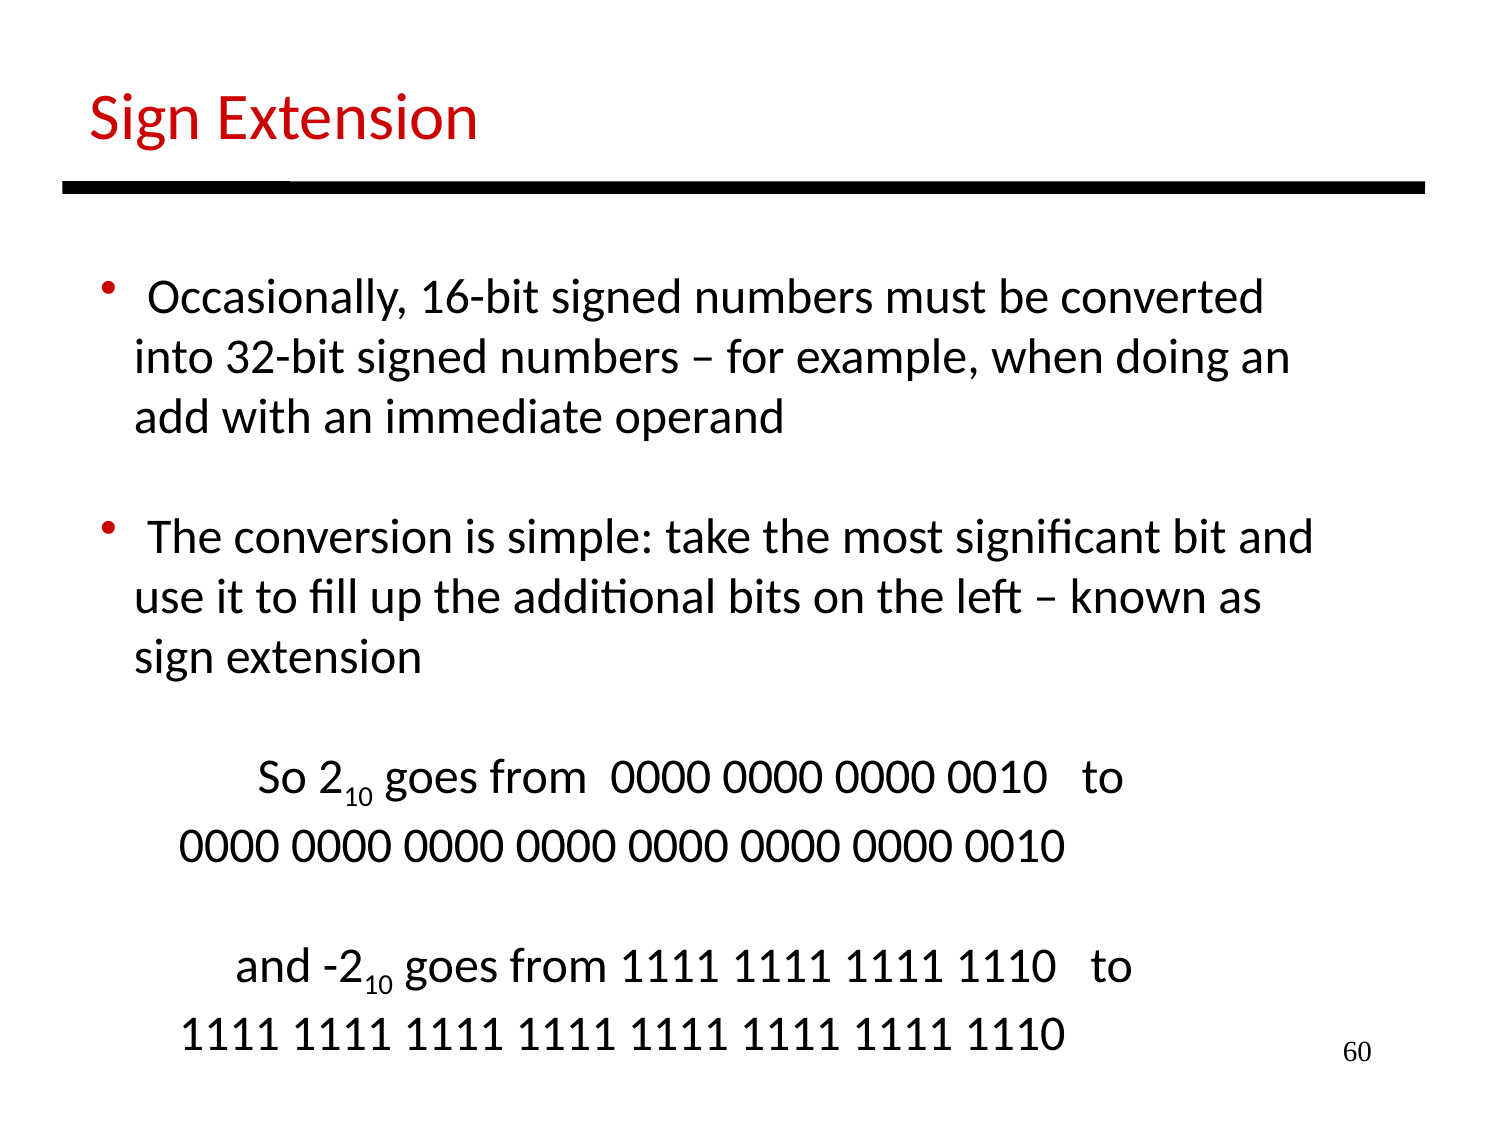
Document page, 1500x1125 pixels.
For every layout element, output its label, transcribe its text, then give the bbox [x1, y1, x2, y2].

text_box Sign Extension [74, 65, 496, 160]
slide_number <number> [1074, 1025, 1388, 1100]
text_box Occasionally, 16-bit signed numbers must be converted into 32-bit signed numbers – for example, when doing an add with an immediate operand The conversion is simple: take the most significant bit and use it to fill up the additional bits on the left – known as sign extension So 210 goes from 0000 0000 0000 0010 to 0000 0000 0000 0000 0000 0000 0000 0010 and -210 goes from 1111 1111 1111 1110 to 1111 1111 1111 1111 1111 1111 1111 1110 [85, 256, 1330, 1068]
